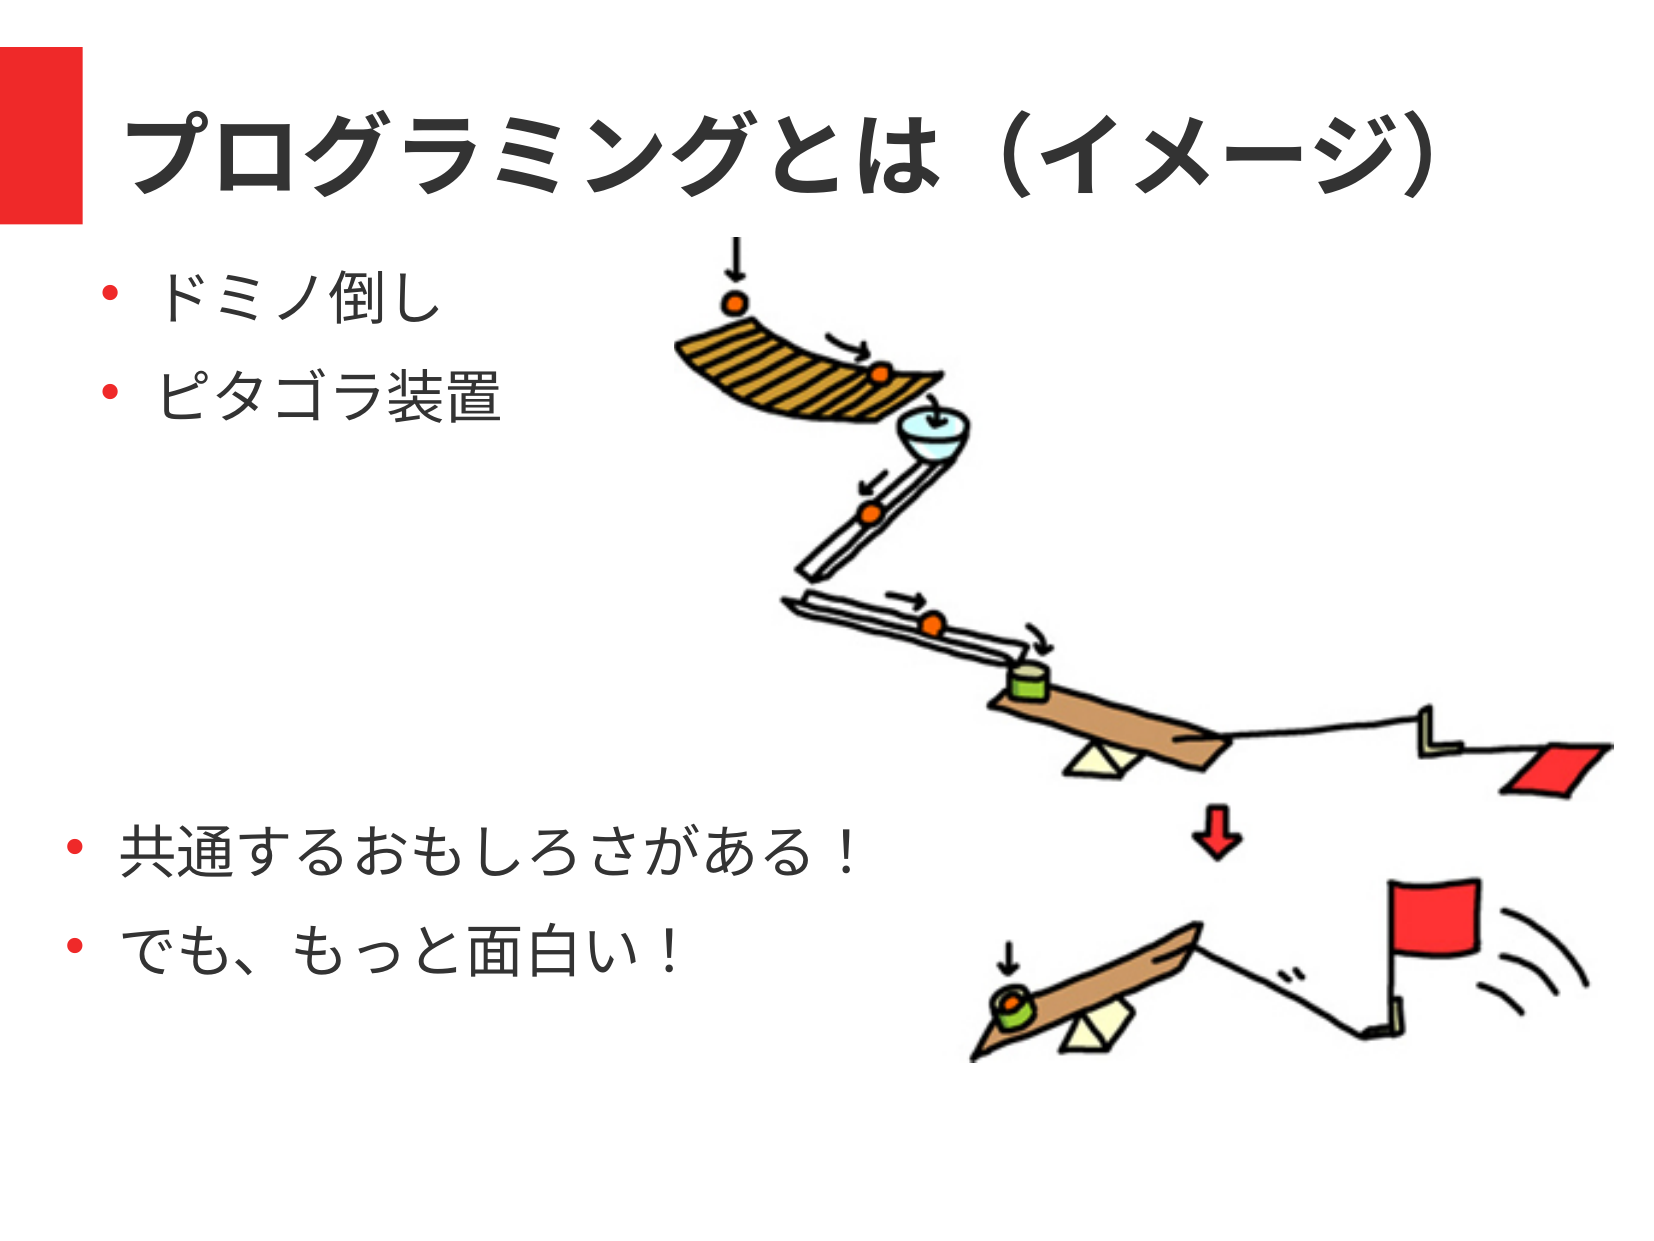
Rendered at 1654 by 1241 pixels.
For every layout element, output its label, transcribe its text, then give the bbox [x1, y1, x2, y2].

text_box 共通するおもしろさがある！ でも、もっと面白い！ [47, 814, 1063, 969]
picture [674, 237, 1614, 1063]
text_box ドミノ倒し ピタゴラ装置 [82, 260, 674, 638]
text_box プログラミングとは（イメージ） [118, 49, 1571, 257]
